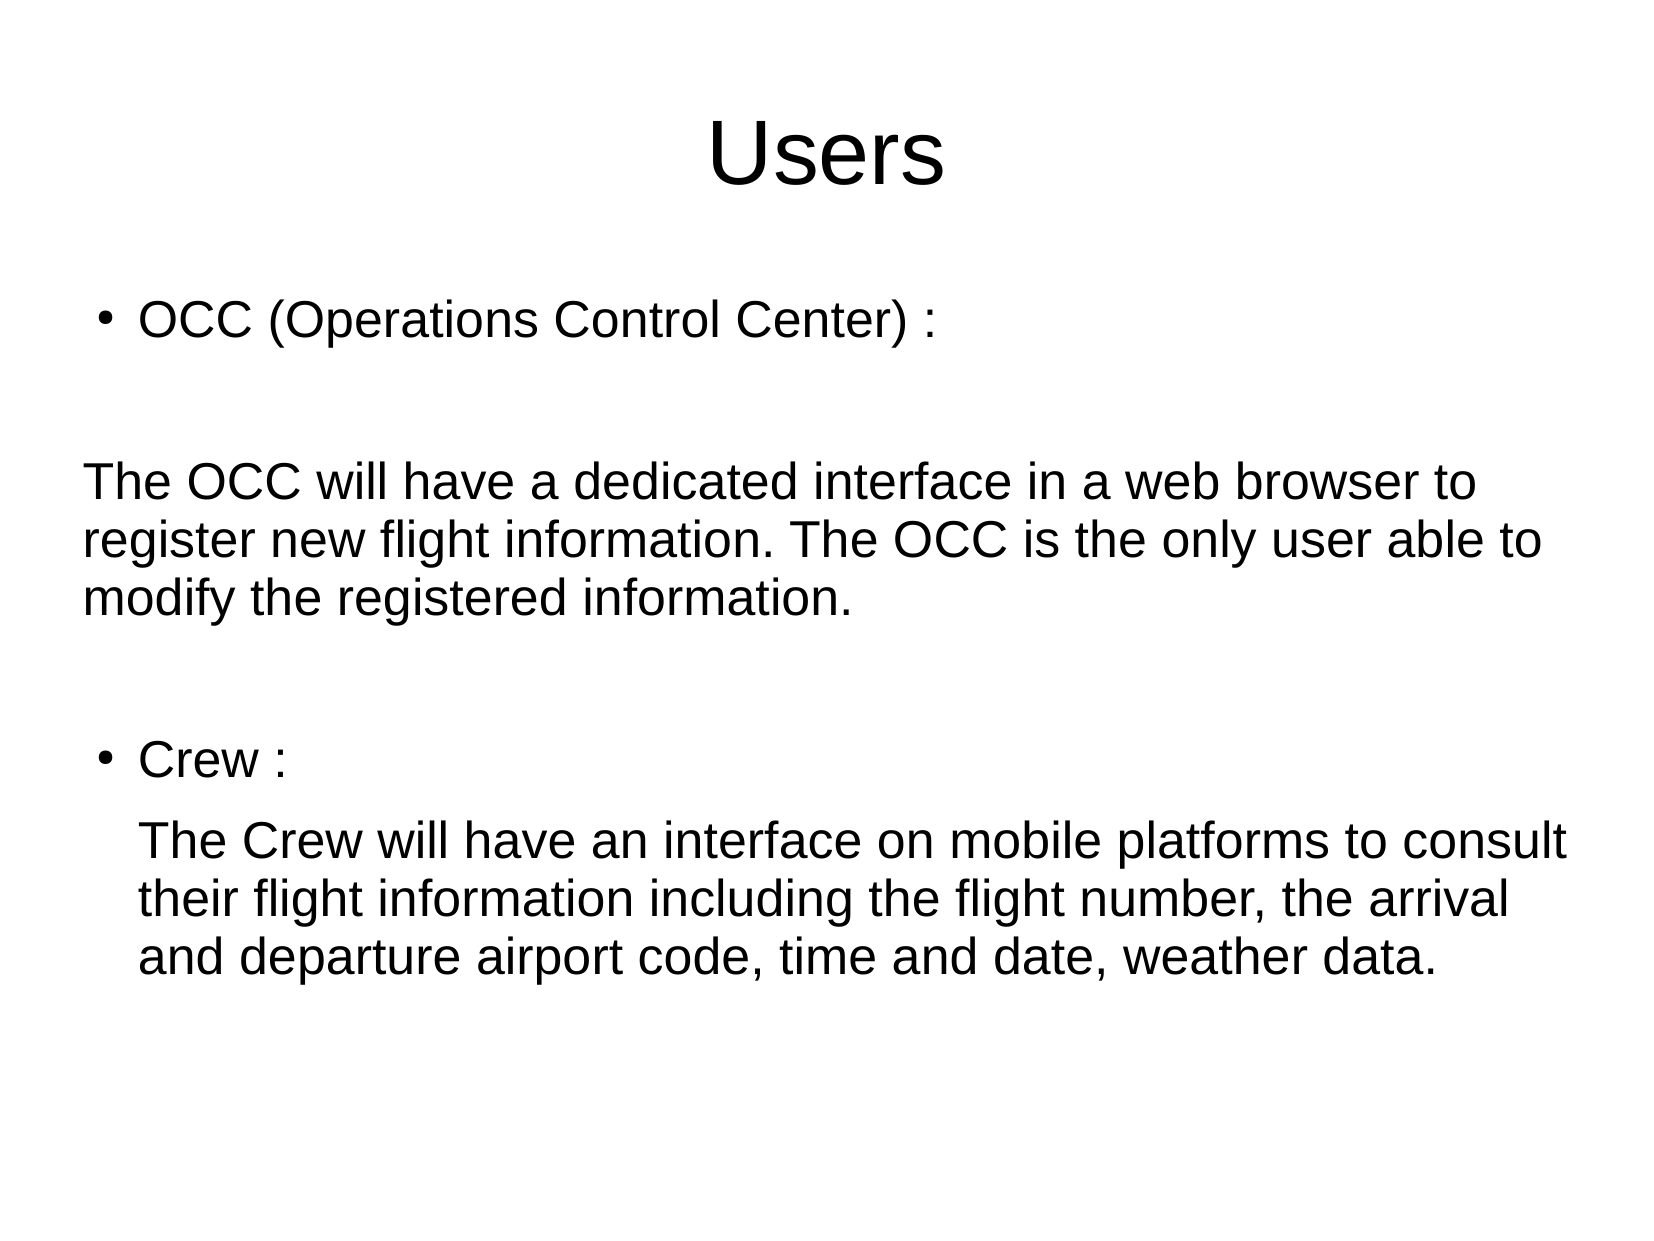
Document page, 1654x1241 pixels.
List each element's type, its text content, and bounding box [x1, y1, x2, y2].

title Users [82, 49, 1571, 257]
list OCC (Operations Control Center) : The OCC will have a dedicated interface in a web browser to register new flight information. The OCC is the only user able to modify the registered information. Crew : The Crew will have an interface on mobile platforms to consult their flight information including the flight number, the arrival and departure airport code, time and date, weather data. [82, 290, 1571, 1010]
